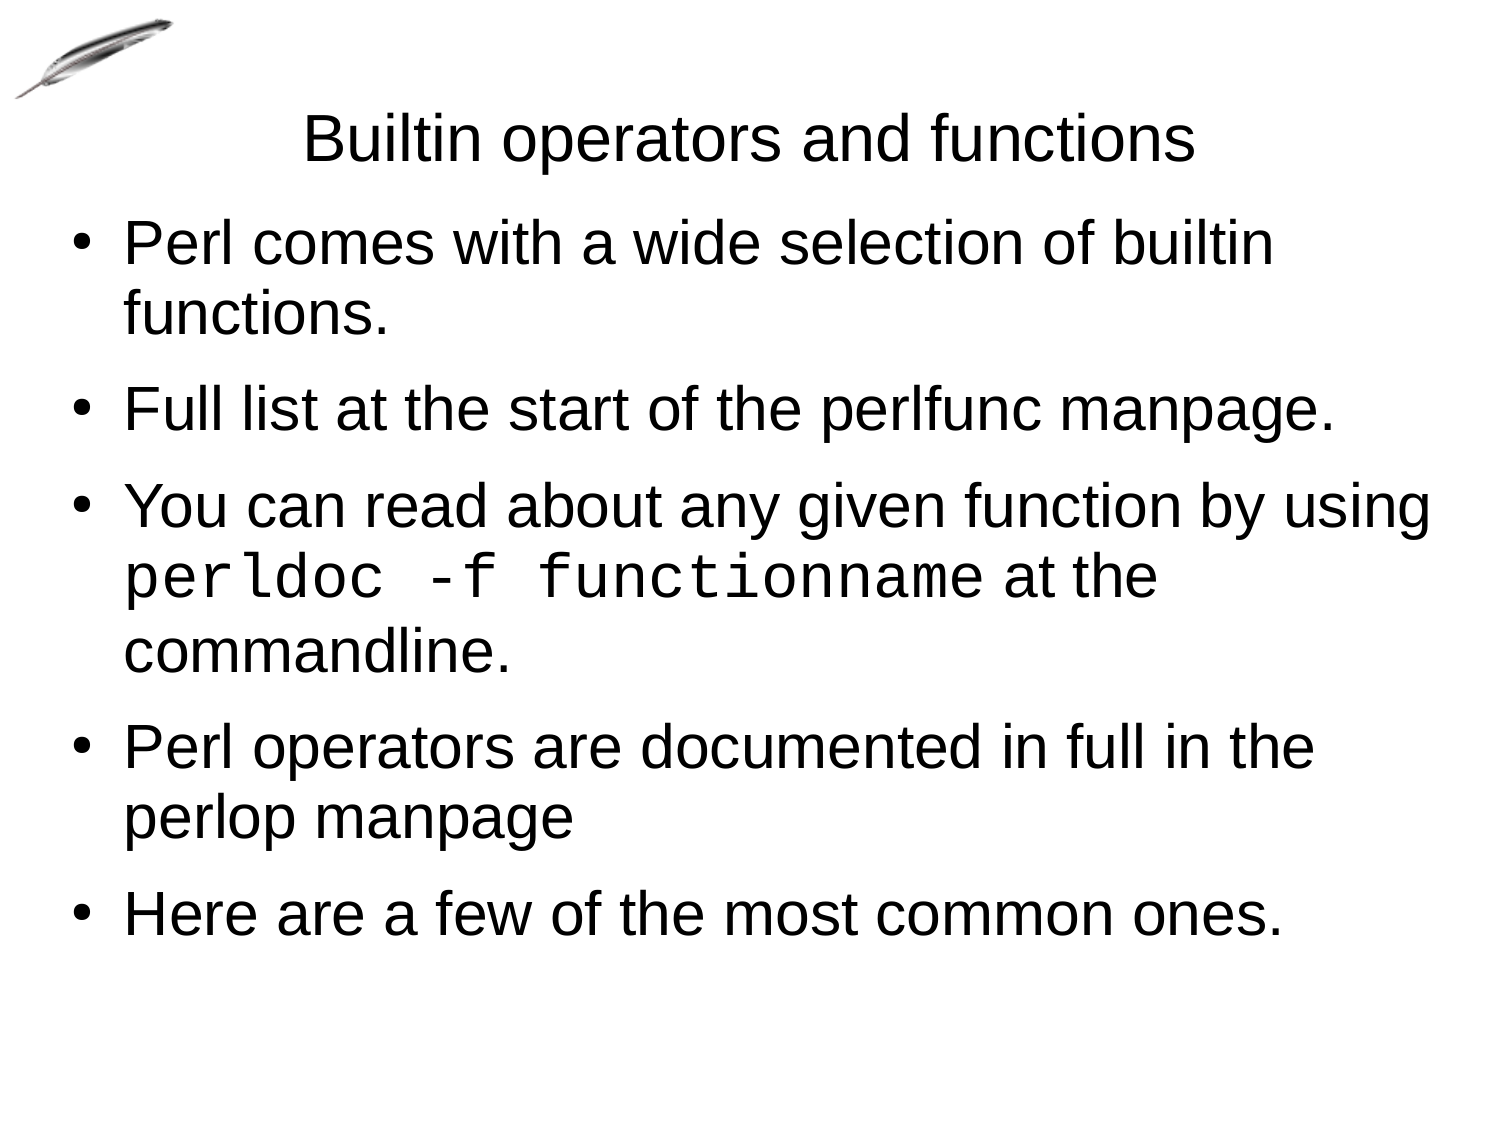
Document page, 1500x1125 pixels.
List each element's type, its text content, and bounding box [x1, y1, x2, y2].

list Perl comes with a wide selection of builtin functions. Full list at the start of the perlfunc manpage. You can read about any given function by using perldoc -f functionname at the commandline. Perl operators are documented in full in the perlop manpage Here are a few of the most common ones. [53, 207, 1447, 1084]
picture [11, 17, 179, 101]
title Builtin operators and functions [75, 44, 1425, 207]
